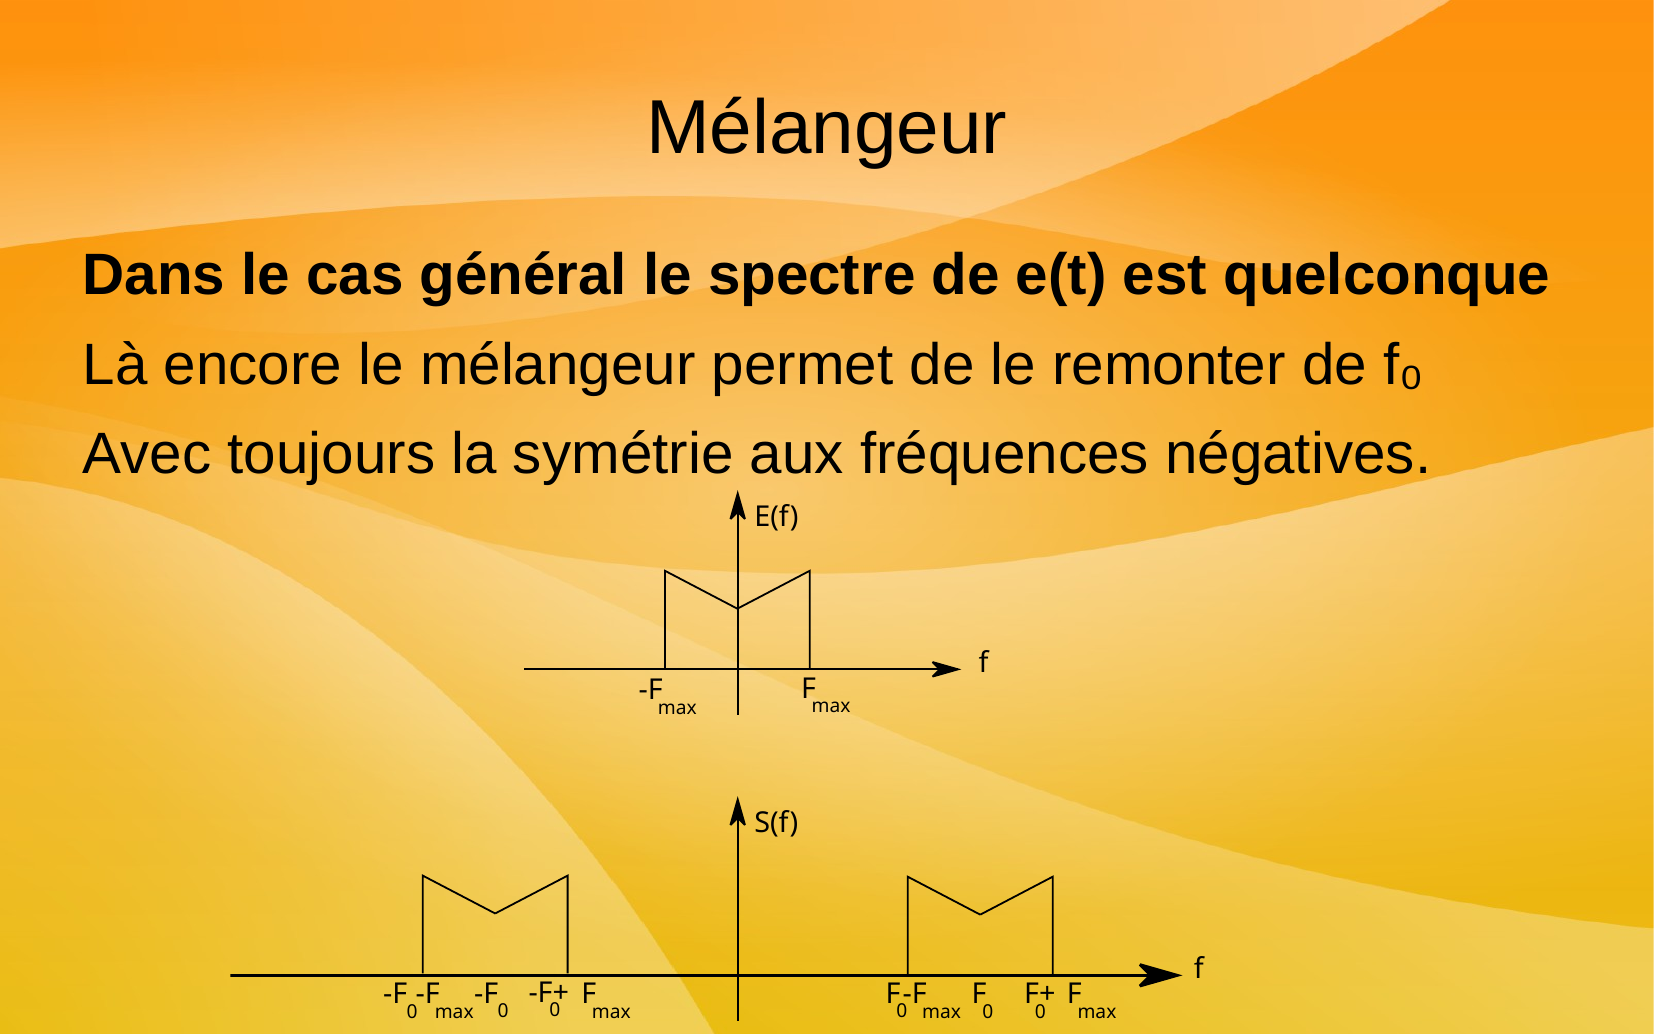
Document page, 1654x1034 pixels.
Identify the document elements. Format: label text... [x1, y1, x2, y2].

list Dans le cas général le spectre de e(t) est quelconque Là encore le mélangeur permet de le remonter de f₀ Avec toujours la symétrie aux fréquences négatives. [82, 241, 1571, 940]
title Mélangeur [82, 41, 1571, 214]
picture [0, 0, 1654, 1034]
